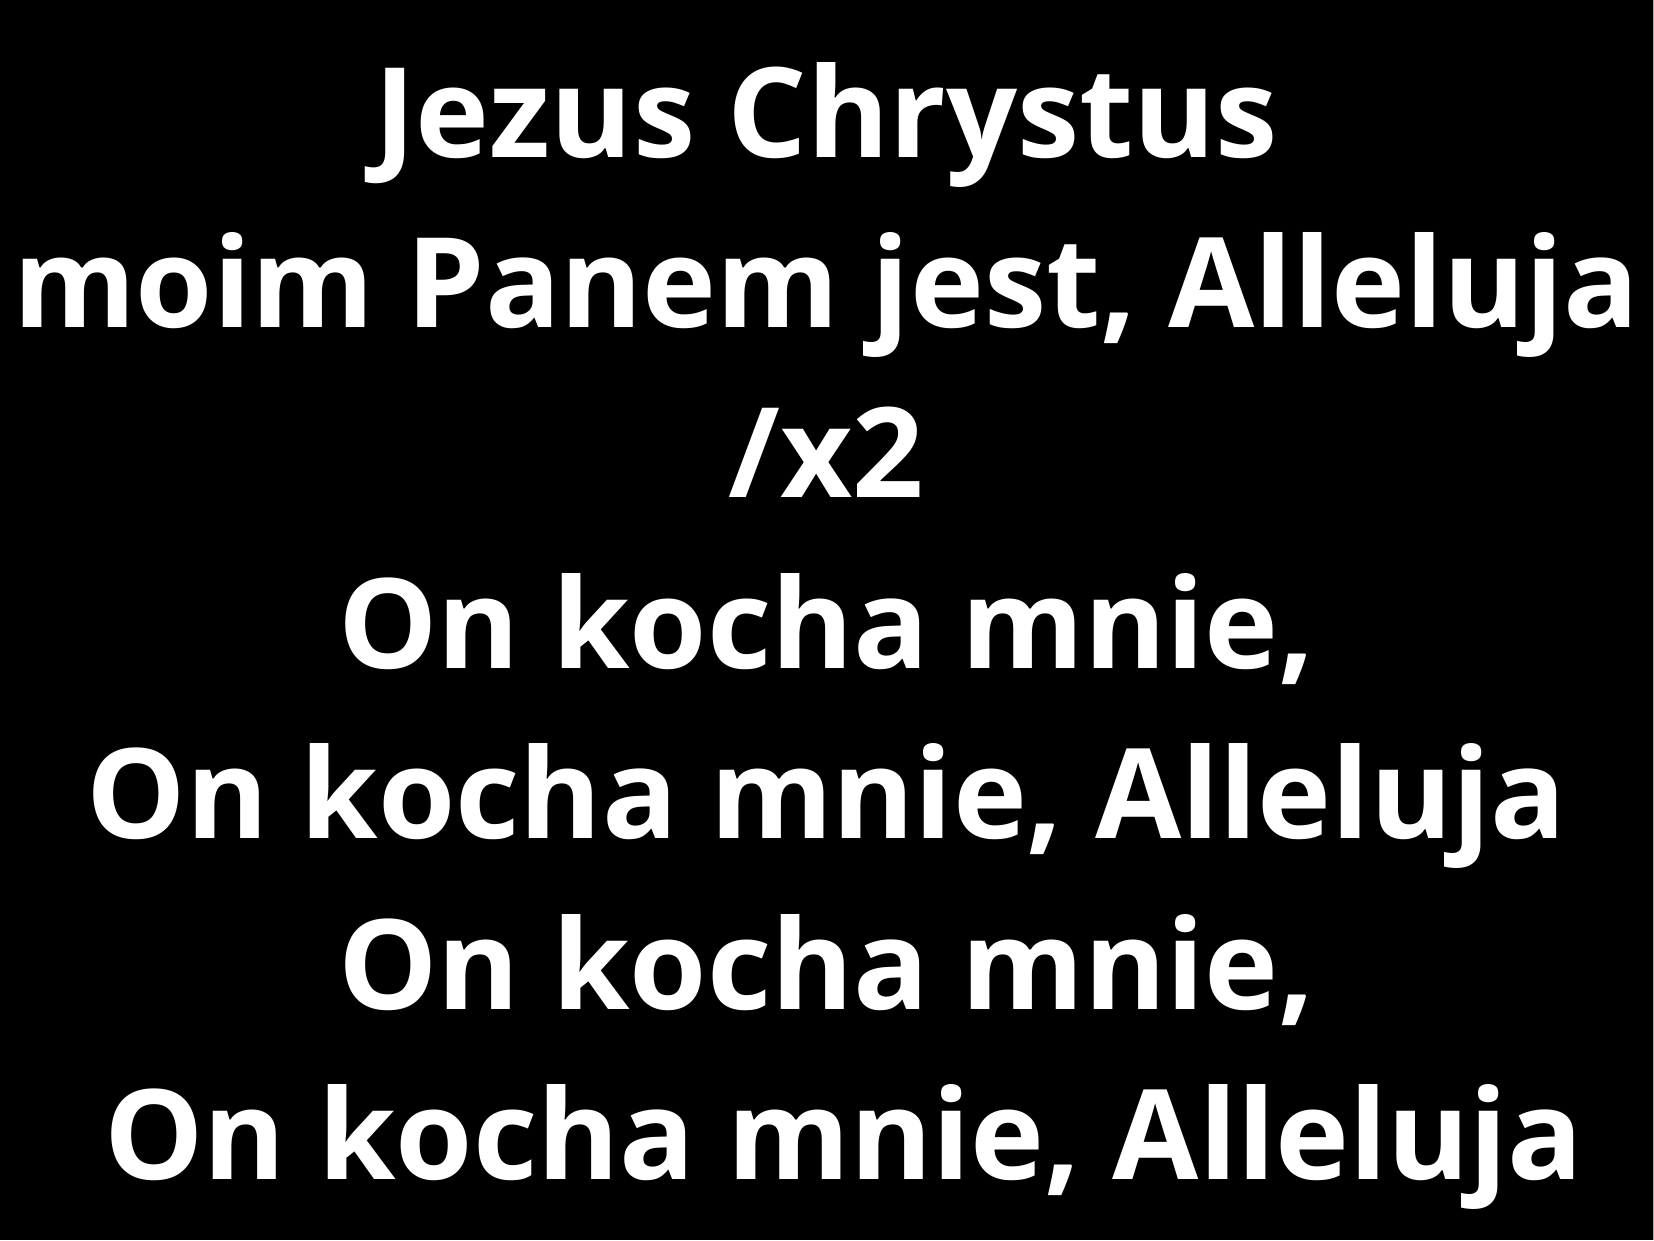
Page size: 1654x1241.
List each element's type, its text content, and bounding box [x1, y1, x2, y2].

subtitle Jezus Chrystus moim Panem jest, Alleluja /x2 On kocha mnie, On kocha mnie, Alleluja On kocha mnie, On kocha mnie, Alleluja [0, 0, 1654, 1241]
